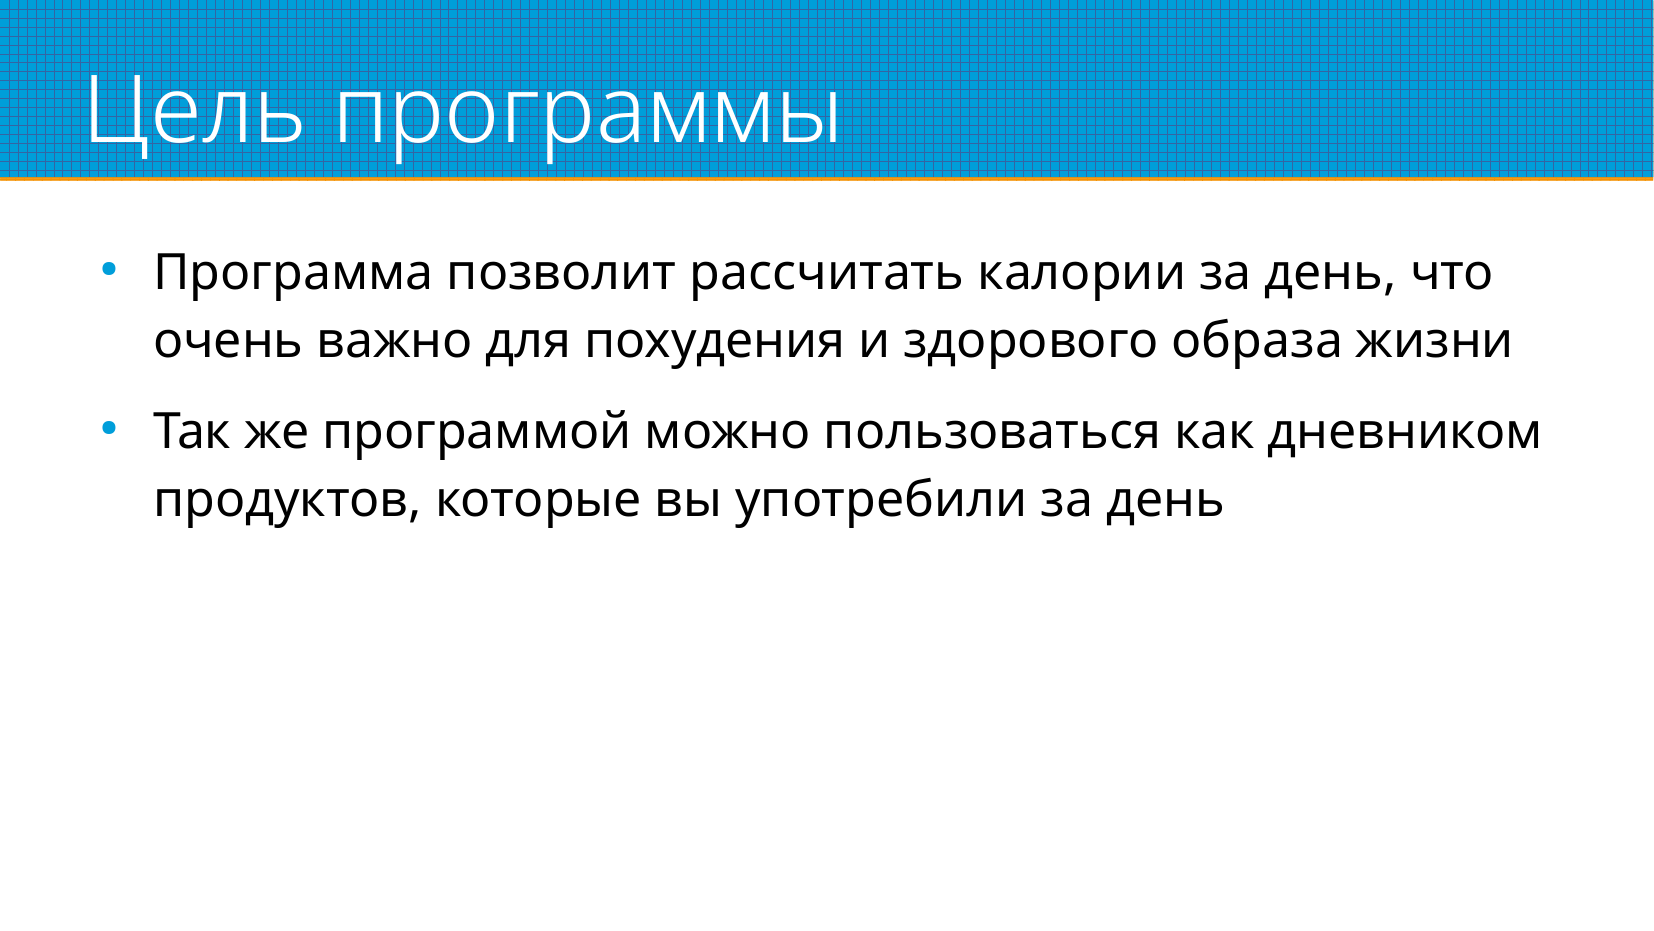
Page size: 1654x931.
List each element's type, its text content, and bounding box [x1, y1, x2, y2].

title Цель программы [82, 14, 1571, 171]
list Программа позволит рассчитать калории за день, что очень важно для похудения и здорового образа жизни Так же программой можно пользоваться как дневником продуктов, которые вы употребили за день [82, 236, 1563, 811]
